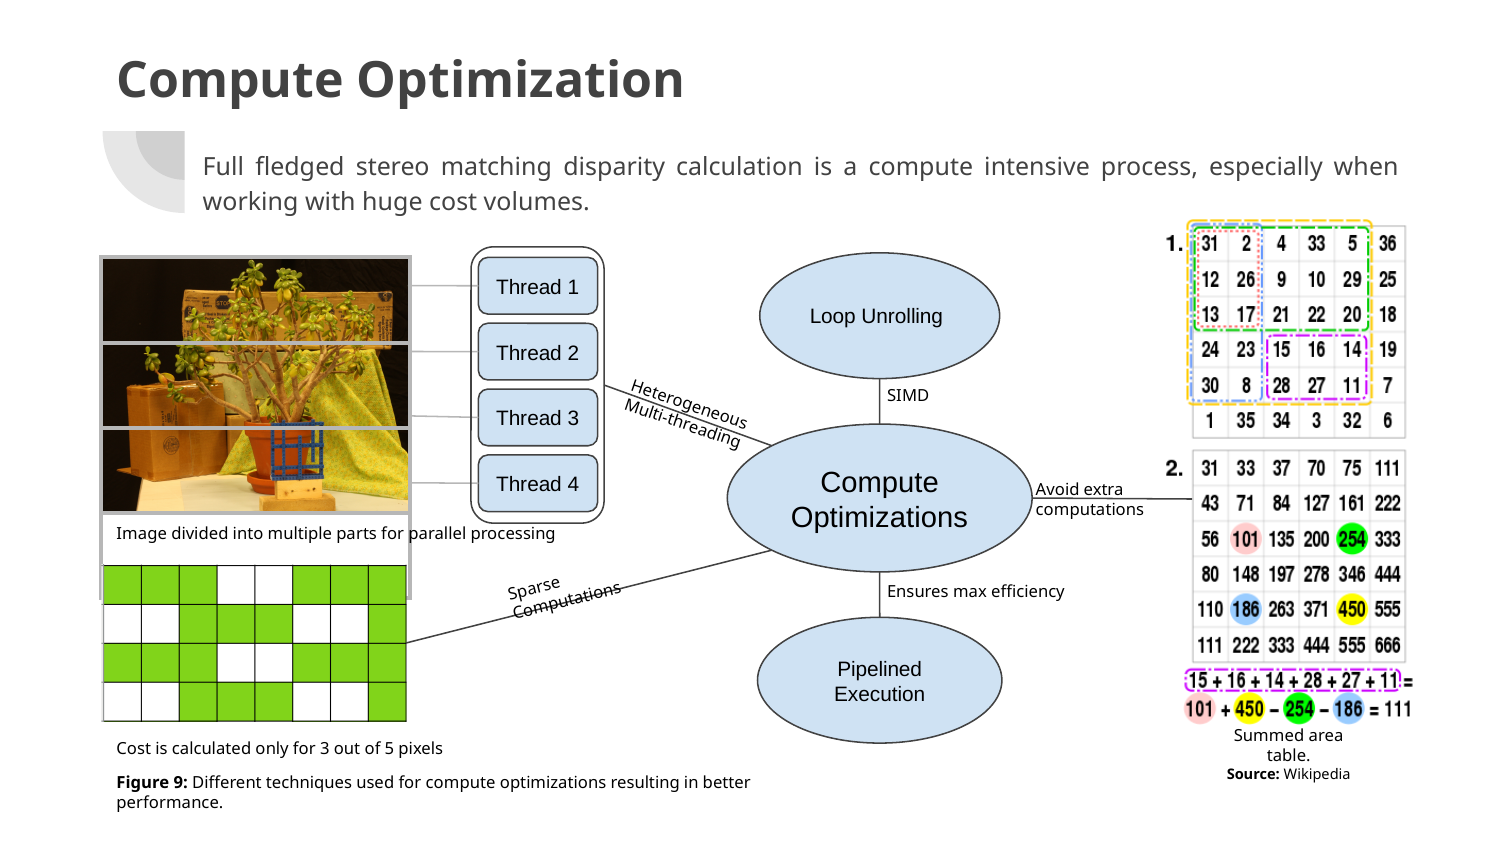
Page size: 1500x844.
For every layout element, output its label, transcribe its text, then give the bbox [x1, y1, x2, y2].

picture [101, 564, 407, 721]
list Full fledged stereo matching disparity calculation is a compute intensive process, especially when working with huge cost volumes. [187, 131, 1416, 218]
text_box Cost is calculated only for 3 out of 5 pixels [101, 721, 622, 757]
text_box Image divided into multiple parts for parallel processing [473, 506, 602, 522]
text_box SIMD [872, 376, 967, 414]
text_box Ensures max efficiency [872, 571, 1102, 610]
text_box Compute Optimizations [727, 424, 1020, 572]
text_box Pipelined Execution [757, 617, 1002, 744]
picture [1161, 217, 1416, 726]
text_box Sparse Computations [490, 537, 689, 630]
text_box Loop Unrolling [759, 252, 1000, 379]
table_header [103, 259, 408, 341]
text_box Avoid extra computations [1020, 462, 1162, 535]
table_cell [103, 345, 408, 426]
text_box Image divided into multiple parts for parallel processing [101, 506, 622, 560]
text_box Thread 1 [478, 257, 598, 315]
table_cell [103, 430, 408, 506]
table_cell [103, 560, 408, 596]
text_box Heterogeneous Multi-threading [615, 355, 783, 444]
text_box Thread 3 [478, 389, 598, 446]
text_box Thread 2 [478, 323, 598, 380]
text_box Thread 4 [478, 454, 598, 506]
text_box Summed area table. Source: Wikipedia [1194, 725, 1383, 783]
text_box Heterogeneous Multi-threading [608, 390, 769, 456]
text_box Figure 9: Different techniques used for compute optimizations resulting in better performance. [101, 757, 851, 811]
title Compute Optimization [101, 32, 1341, 132]
